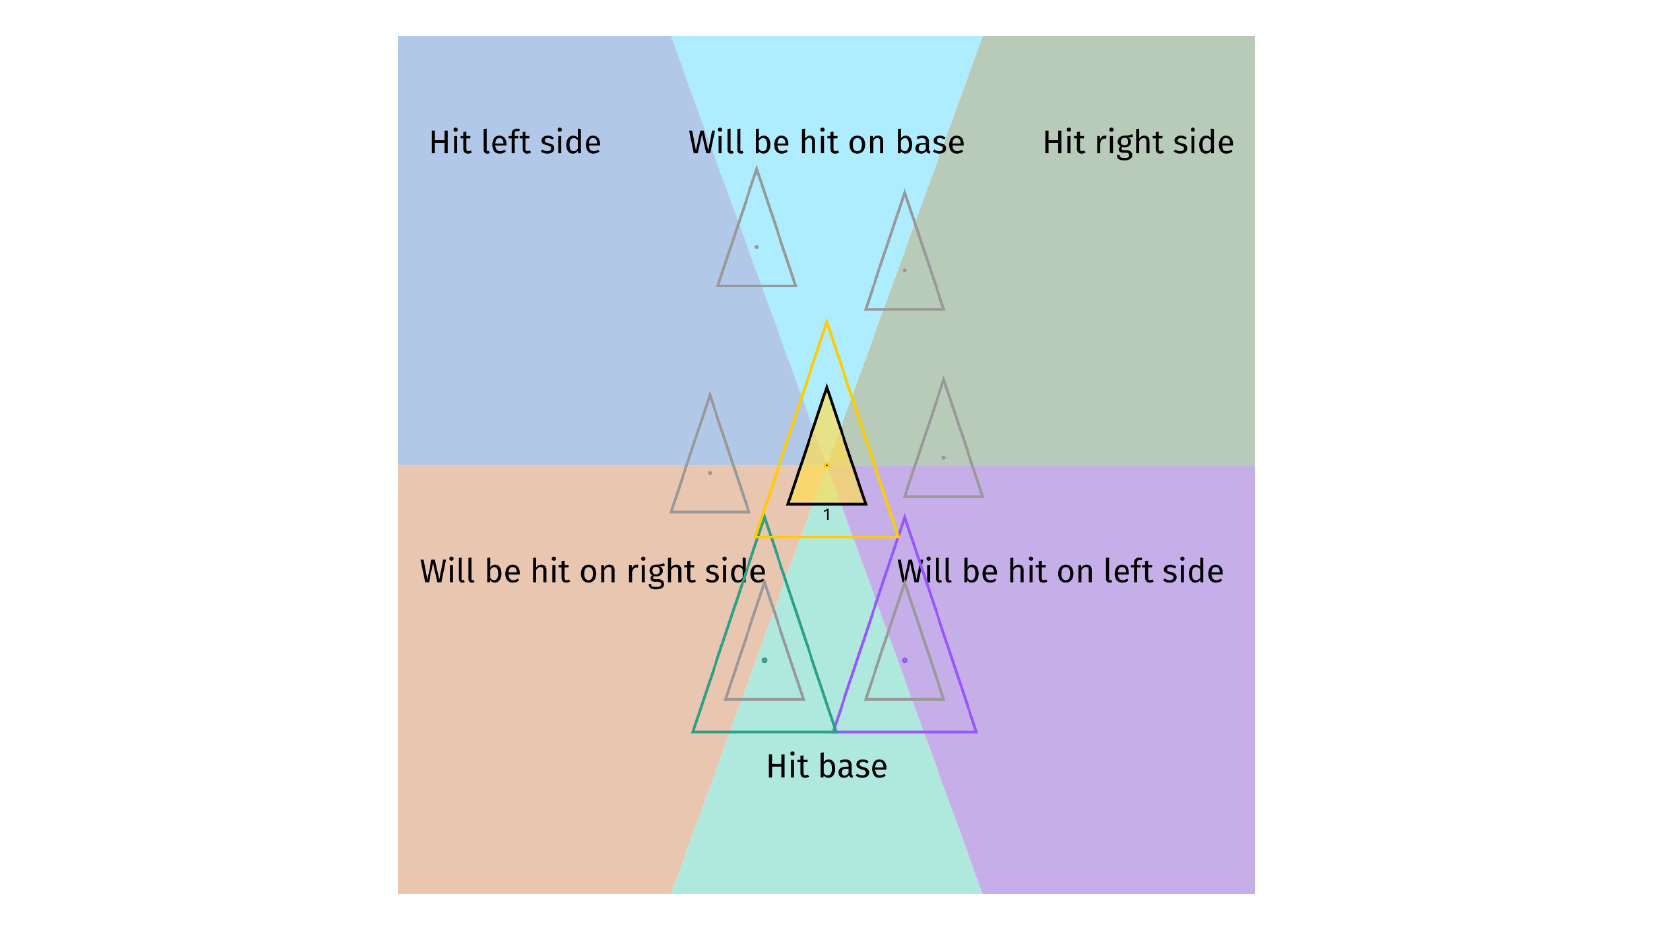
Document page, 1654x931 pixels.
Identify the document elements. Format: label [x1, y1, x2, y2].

picture [398, 36, 1255, 894]
